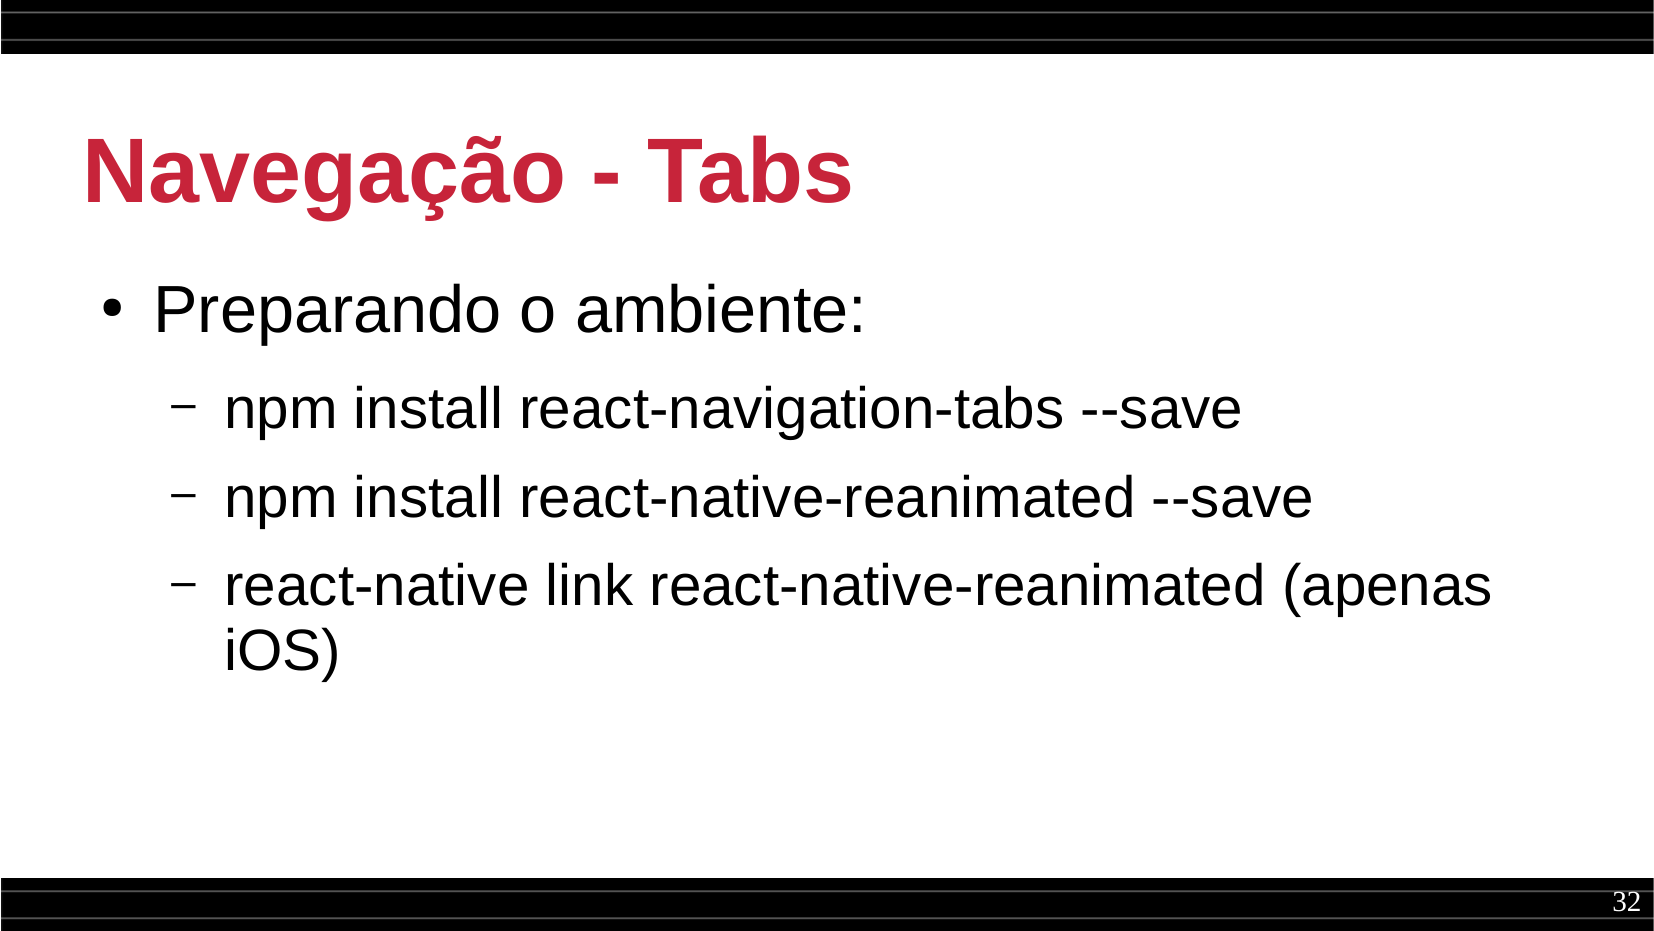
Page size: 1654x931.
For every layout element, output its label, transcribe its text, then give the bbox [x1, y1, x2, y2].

picture [1, 878, 1654, 931]
list Preparando o ambiente: npm install react-navigation-tabs --save npm install react-native-reanimated --save react-native link react-native-reanimated (apenas iOS) [82, 271, 1571, 758]
picture [1, 0, 1654, 54]
title Navegação - Tabs [82, 92, 1571, 249]
